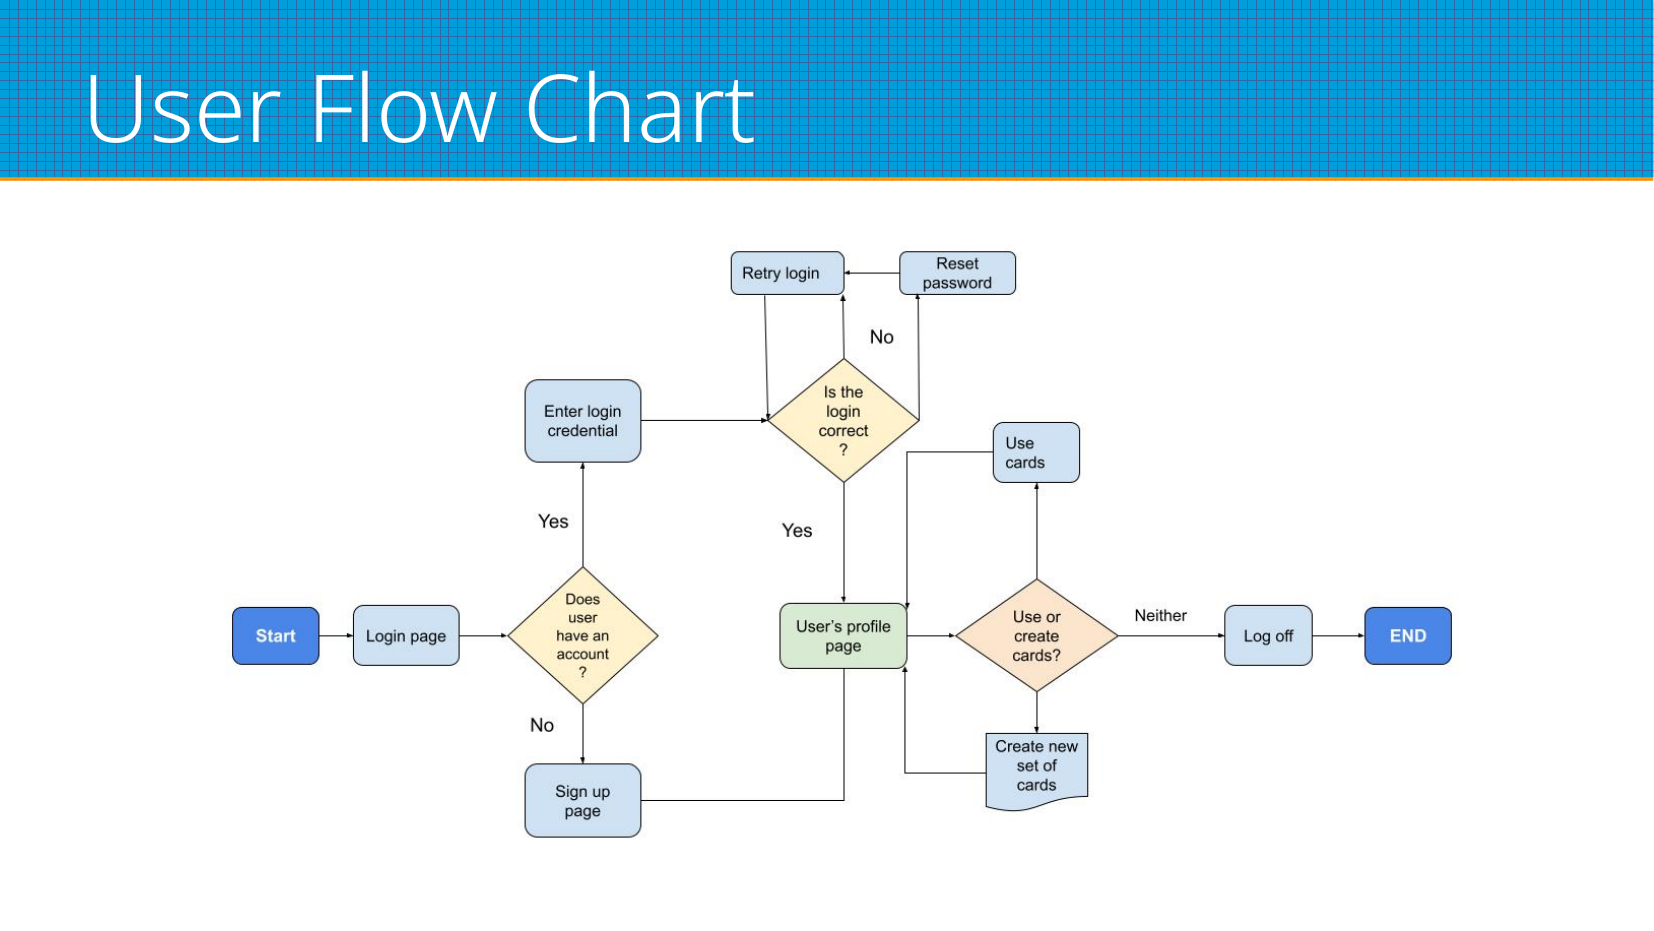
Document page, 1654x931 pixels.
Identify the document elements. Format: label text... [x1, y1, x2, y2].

picture [225, 236, 1462, 863]
title User Flow Chart [82, 14, 1571, 171]
